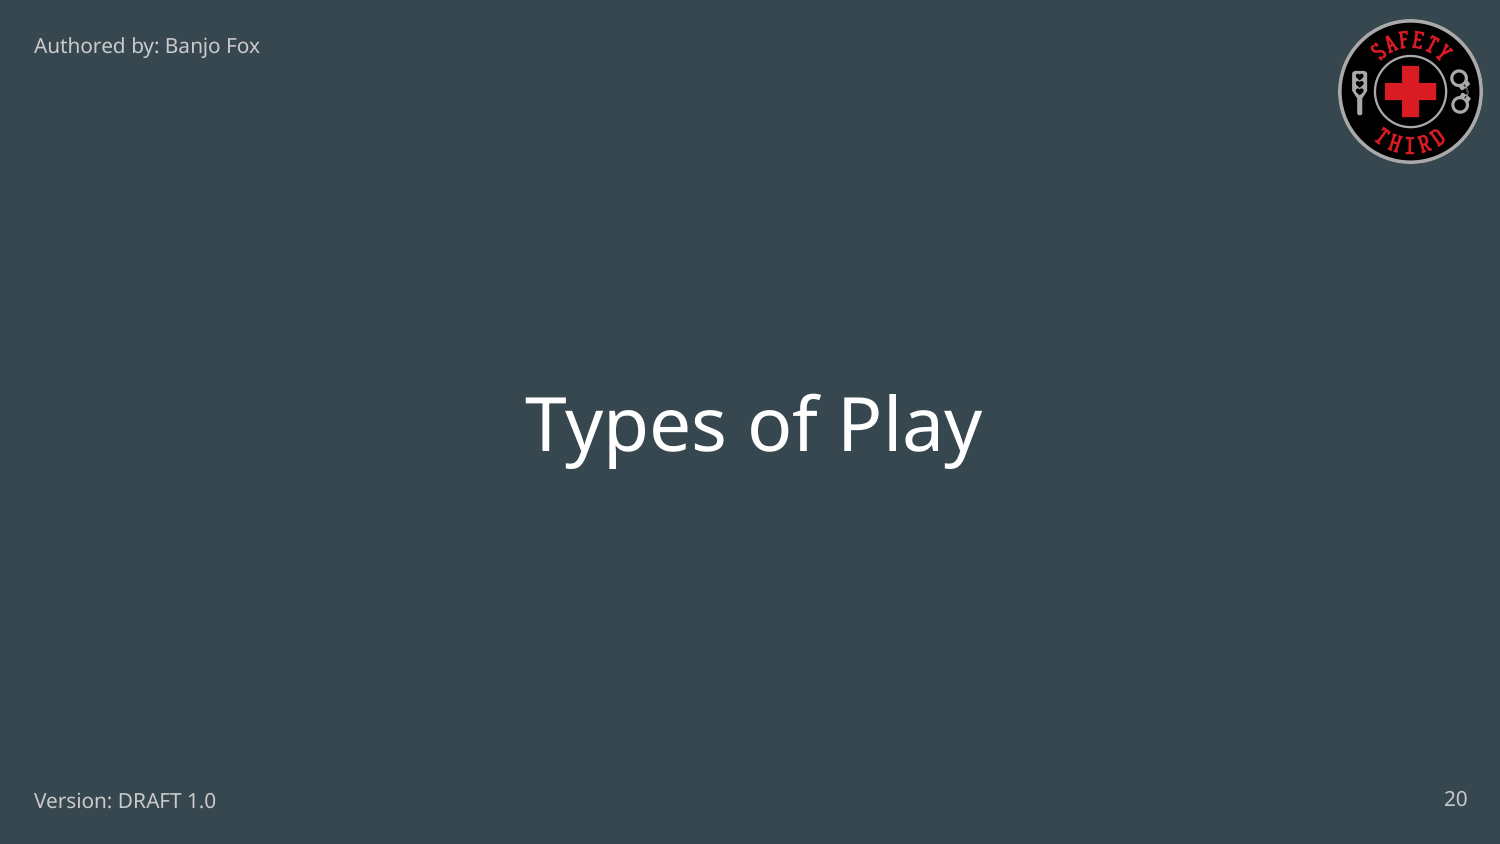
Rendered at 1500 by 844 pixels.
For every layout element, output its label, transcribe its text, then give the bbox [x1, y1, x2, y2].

slide_number <number> [1392, 767, 1483, 833]
title Types of Play [110, 351, 1399, 493]
picture [1338, 19, 1483, 164]
